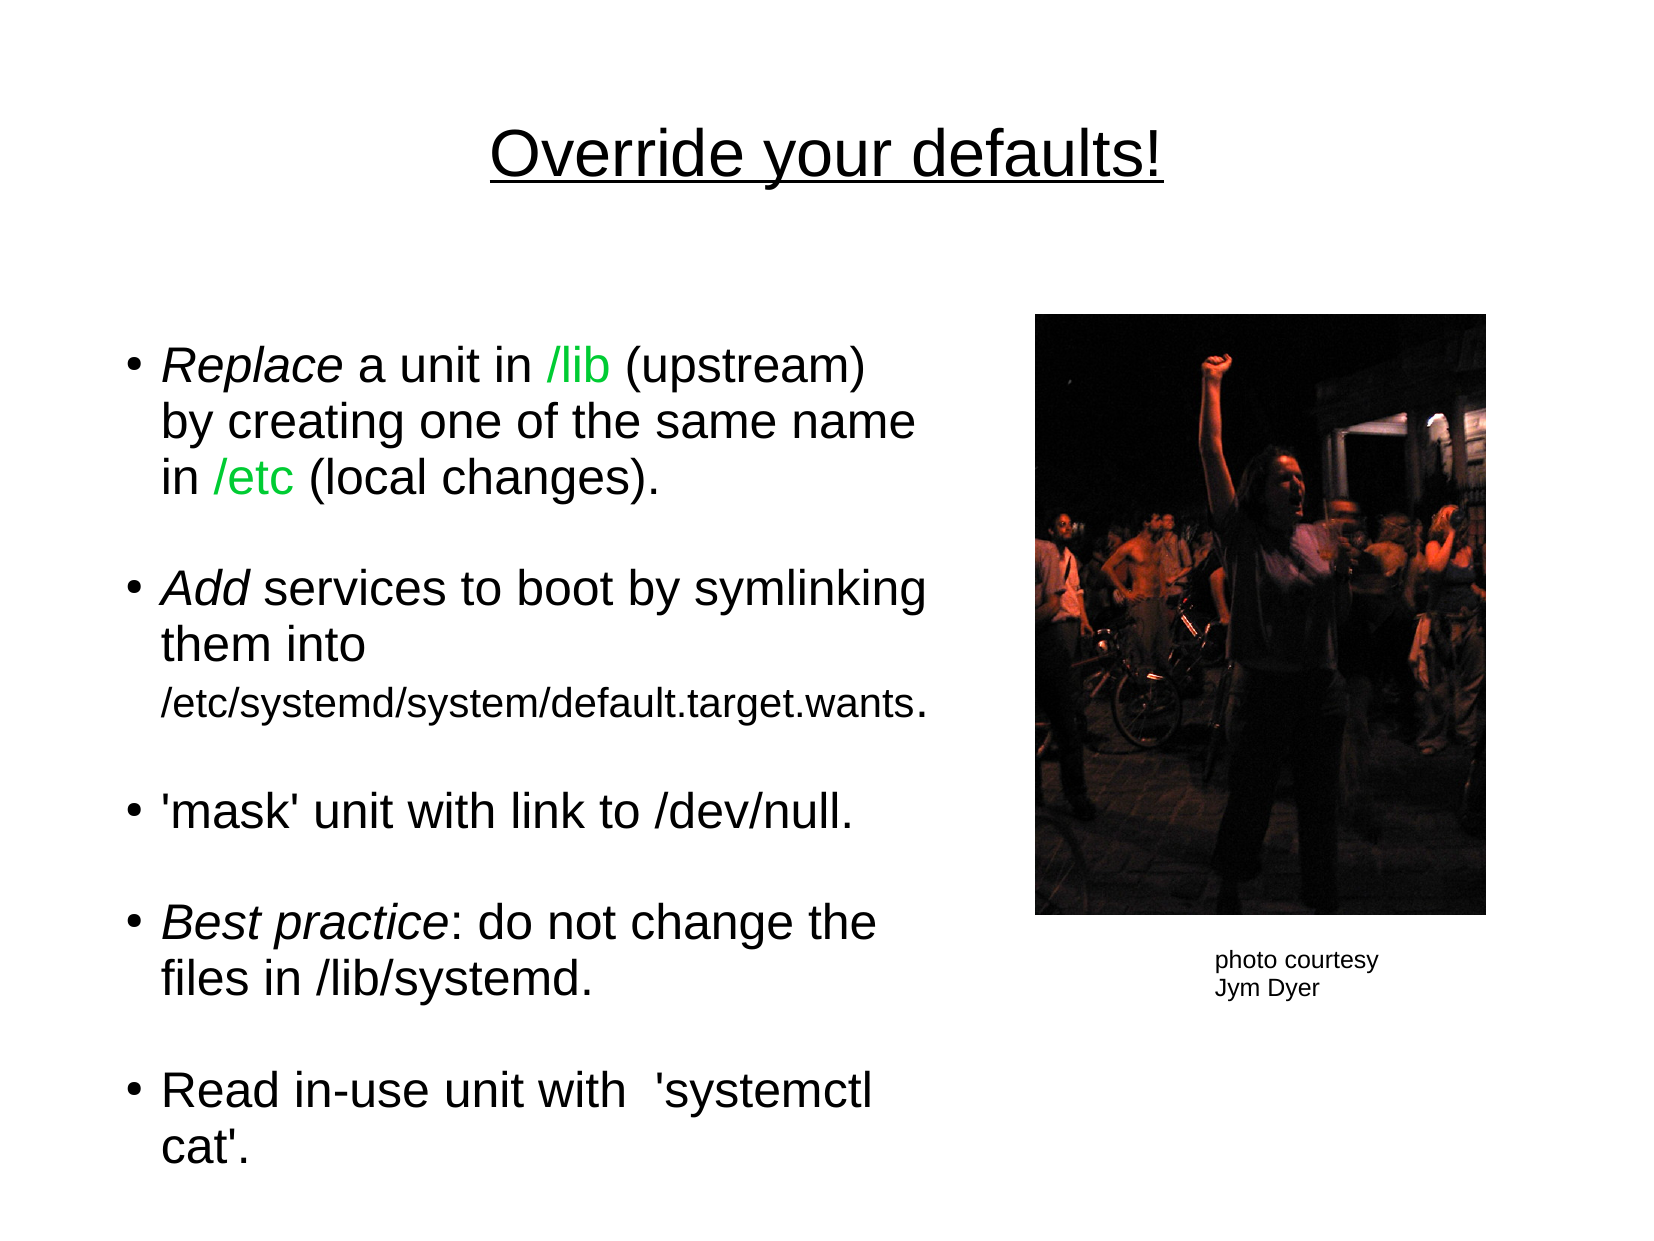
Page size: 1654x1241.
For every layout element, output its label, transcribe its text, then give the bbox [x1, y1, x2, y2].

text_box Replace a unit in /lib (upstream) by creating one of the same name in /etc (local changes). Add services to boot by symlinking them into /etc/systemd/system/default.target.wants. 'mask' unit with link to /dev/null. Best practice: do not change the files in /lib/systemd. Read in-use unit with 'systemctl cat'. [110, 330, 946, 1237]
picture [1035, 314, 1486, 916]
list [85, 299, 976, 1111]
title Override your defaults! [82, 49, 1571, 257]
text_box photo courtesy Jym Dyer [1200, 938, 1395, 1010]
